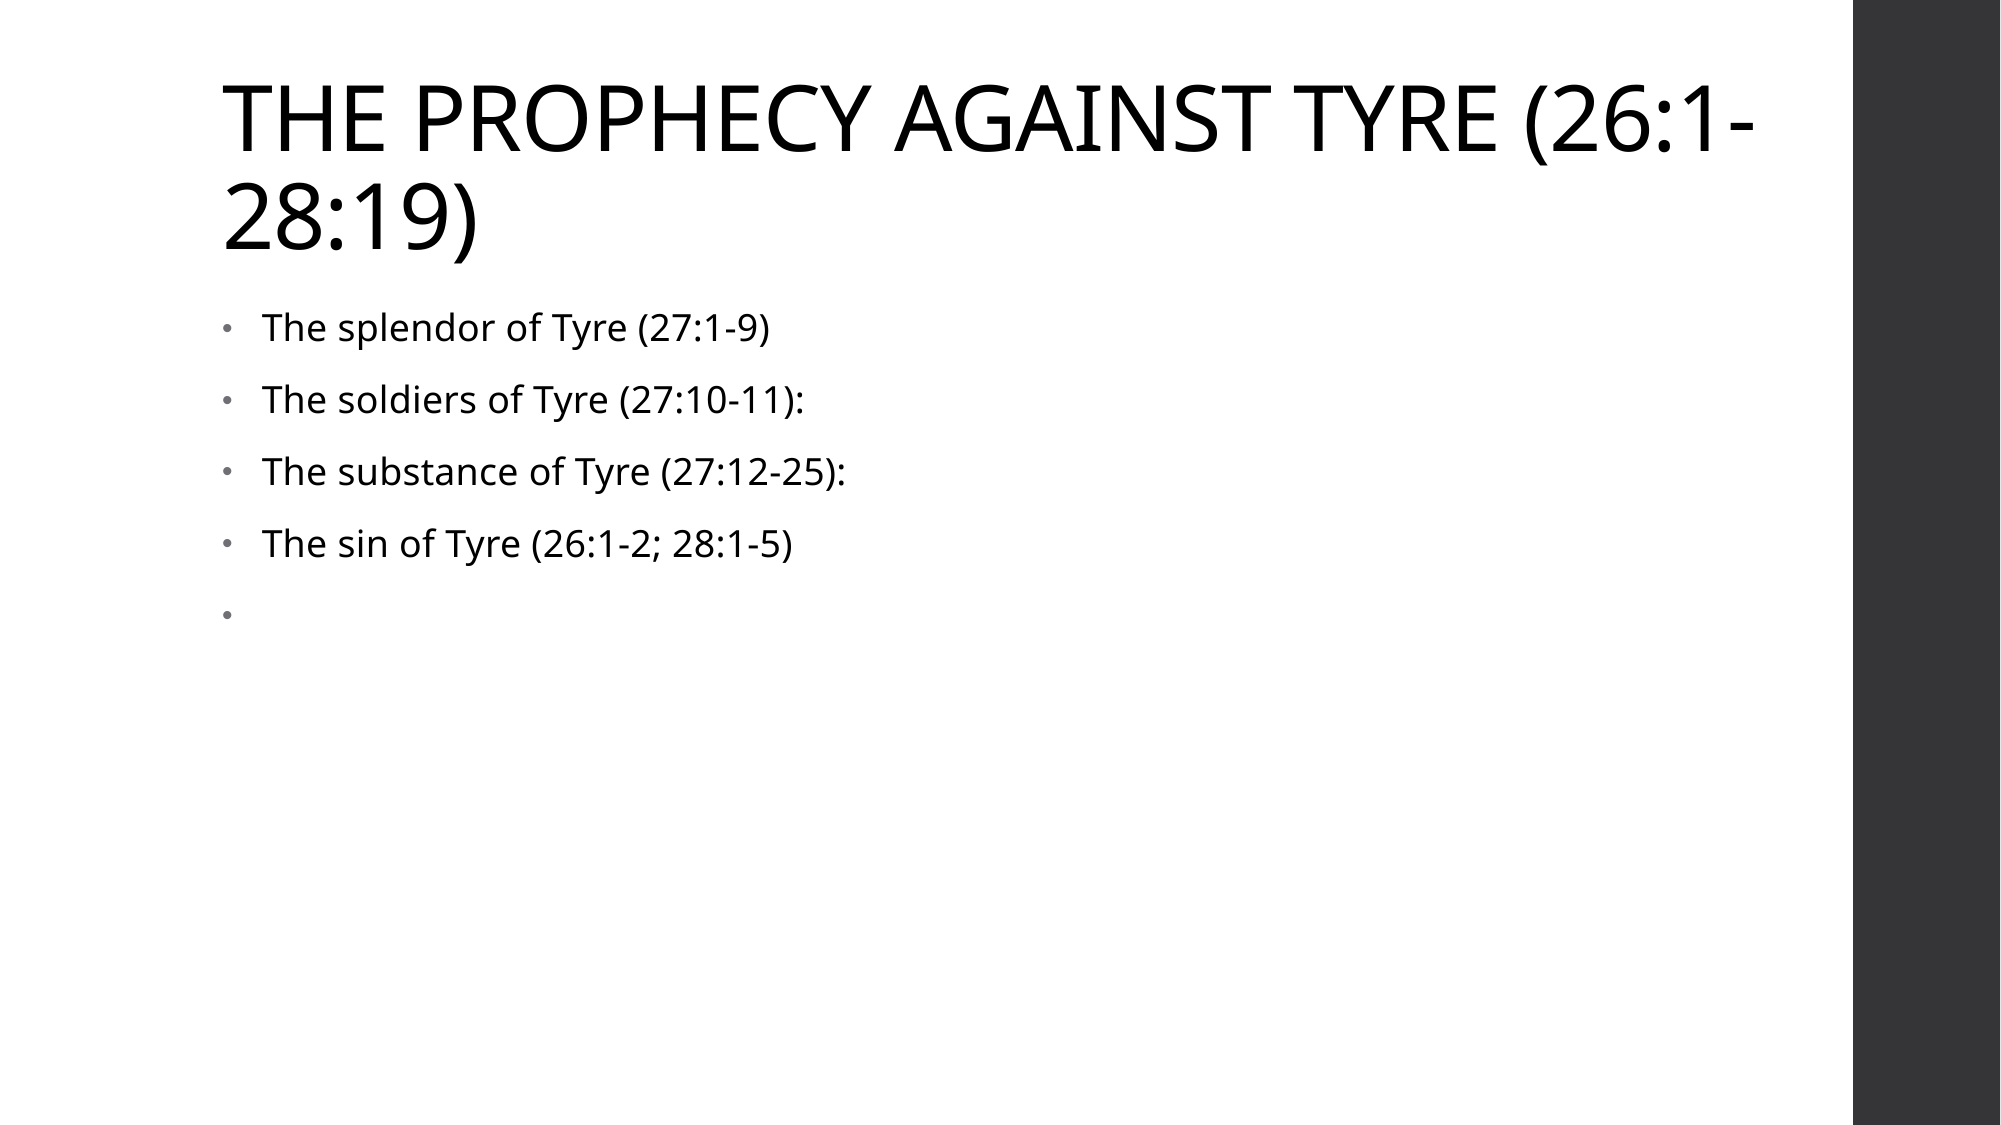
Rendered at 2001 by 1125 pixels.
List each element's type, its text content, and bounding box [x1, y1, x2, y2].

list The splendor of Tyre (27:1-9) The soldiers of Tyre (27:10-11): The substance of Tyre (27:12-25): The sin of Tyre (26:1-2; 28:1-5) [206, 299, 1617, 1014]
title THE PROPHECY AGAINST TYRE (26:1-28:19) [206, 60, 1797, 278]
